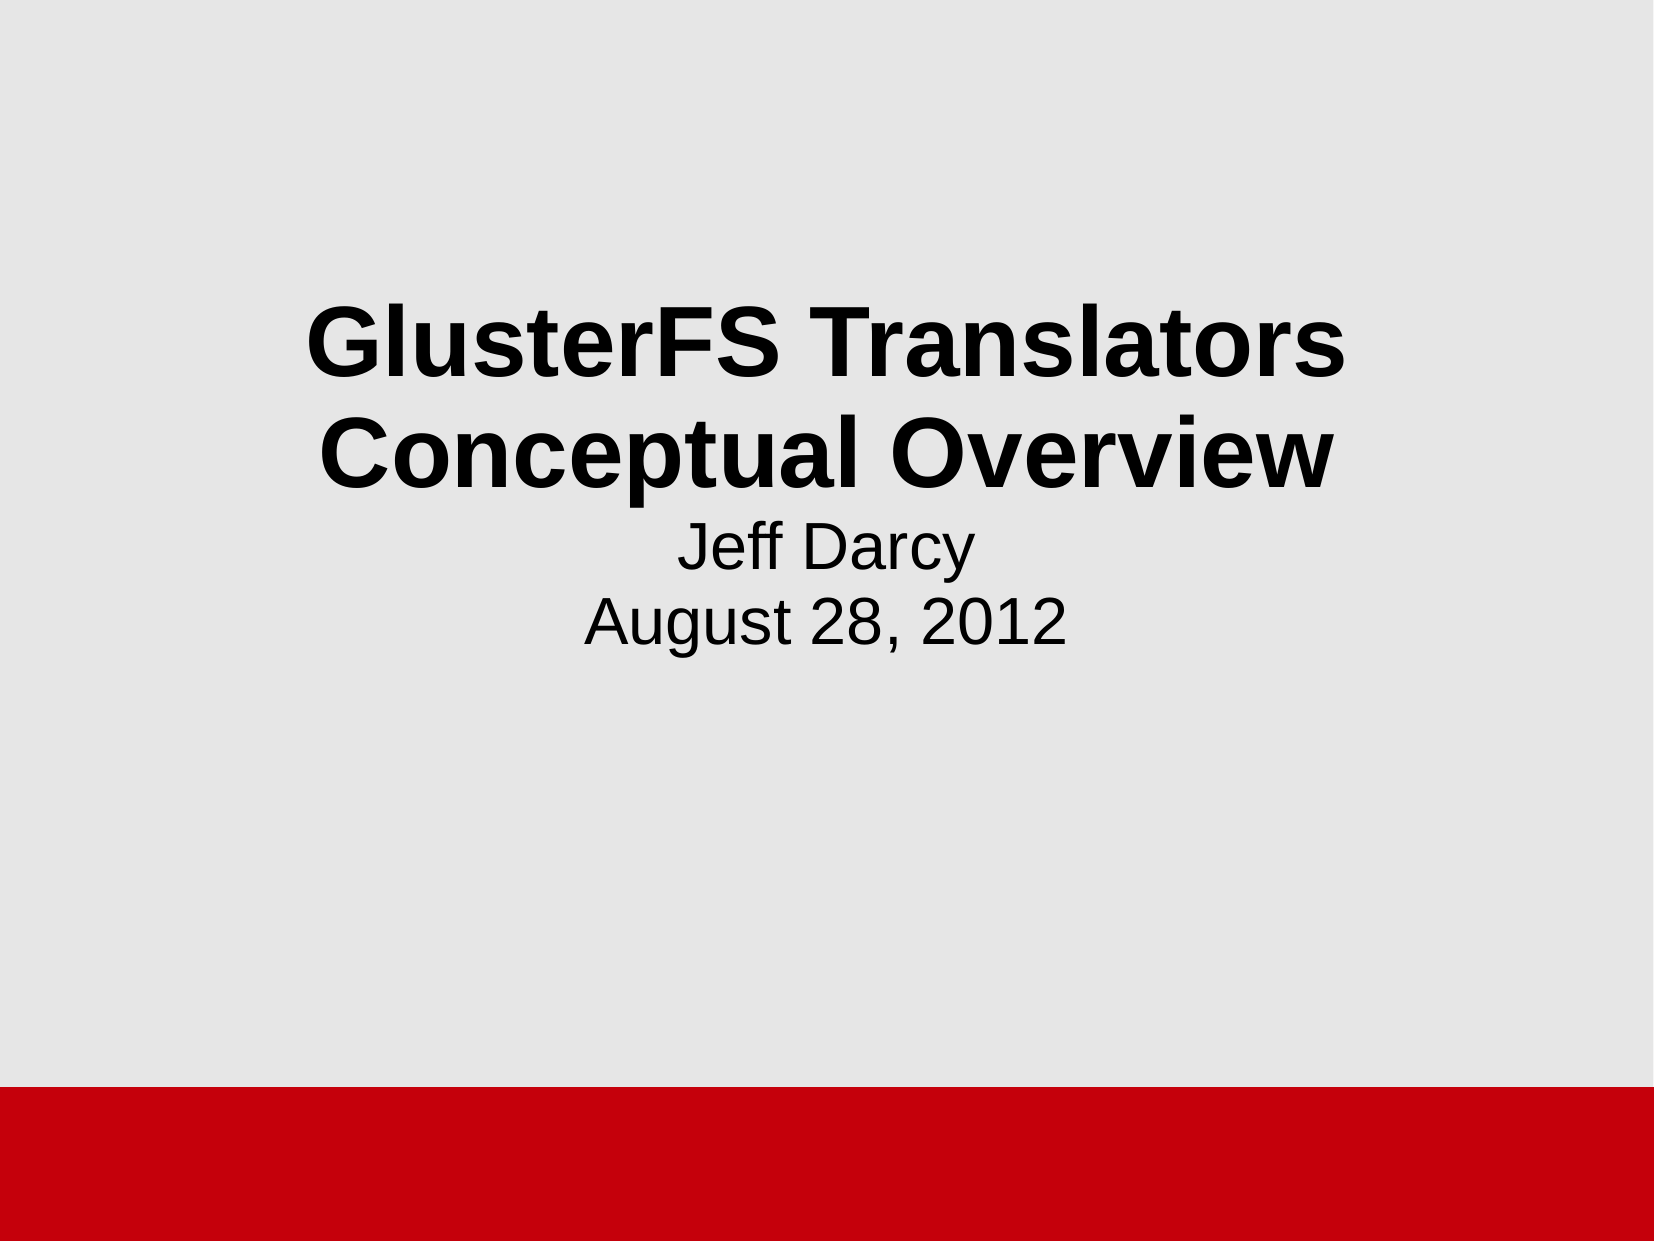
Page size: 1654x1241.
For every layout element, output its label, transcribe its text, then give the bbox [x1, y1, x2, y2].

subtitle GlusterFS Translators Conceptual Overview Jeff Darcy August 28, 2012 [82, 8, 1571, 1068]
